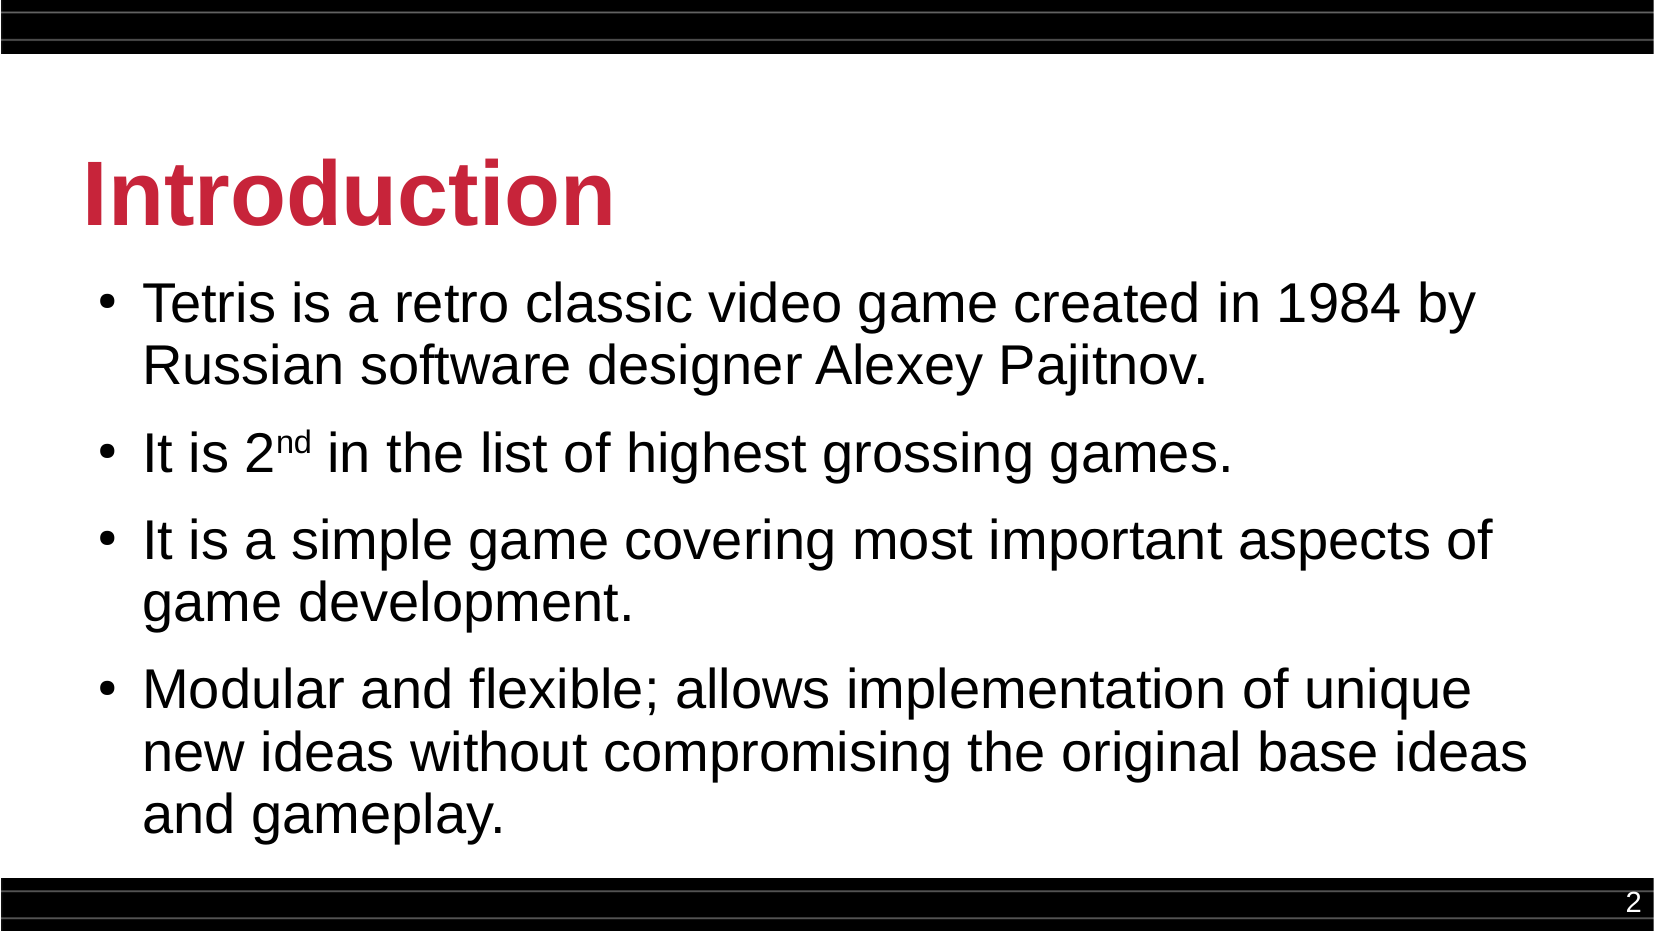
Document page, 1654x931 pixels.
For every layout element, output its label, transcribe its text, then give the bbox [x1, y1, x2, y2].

list Tetris is a retro classic video game created in 1984 by Russian software designer Alexey Pajitnov. It is 2nd in the list of highest grossing games. It is a simple game covering most important aspects of game development. Modular and flexible; allows implementation of unique new ideas without compromising the original base ideas and gameplay. [82, 271, 1571, 851]
title Introduction [82, 116, 1571, 271]
picture [1, 878, 1654, 931]
picture [1, 0, 1654, 54]
